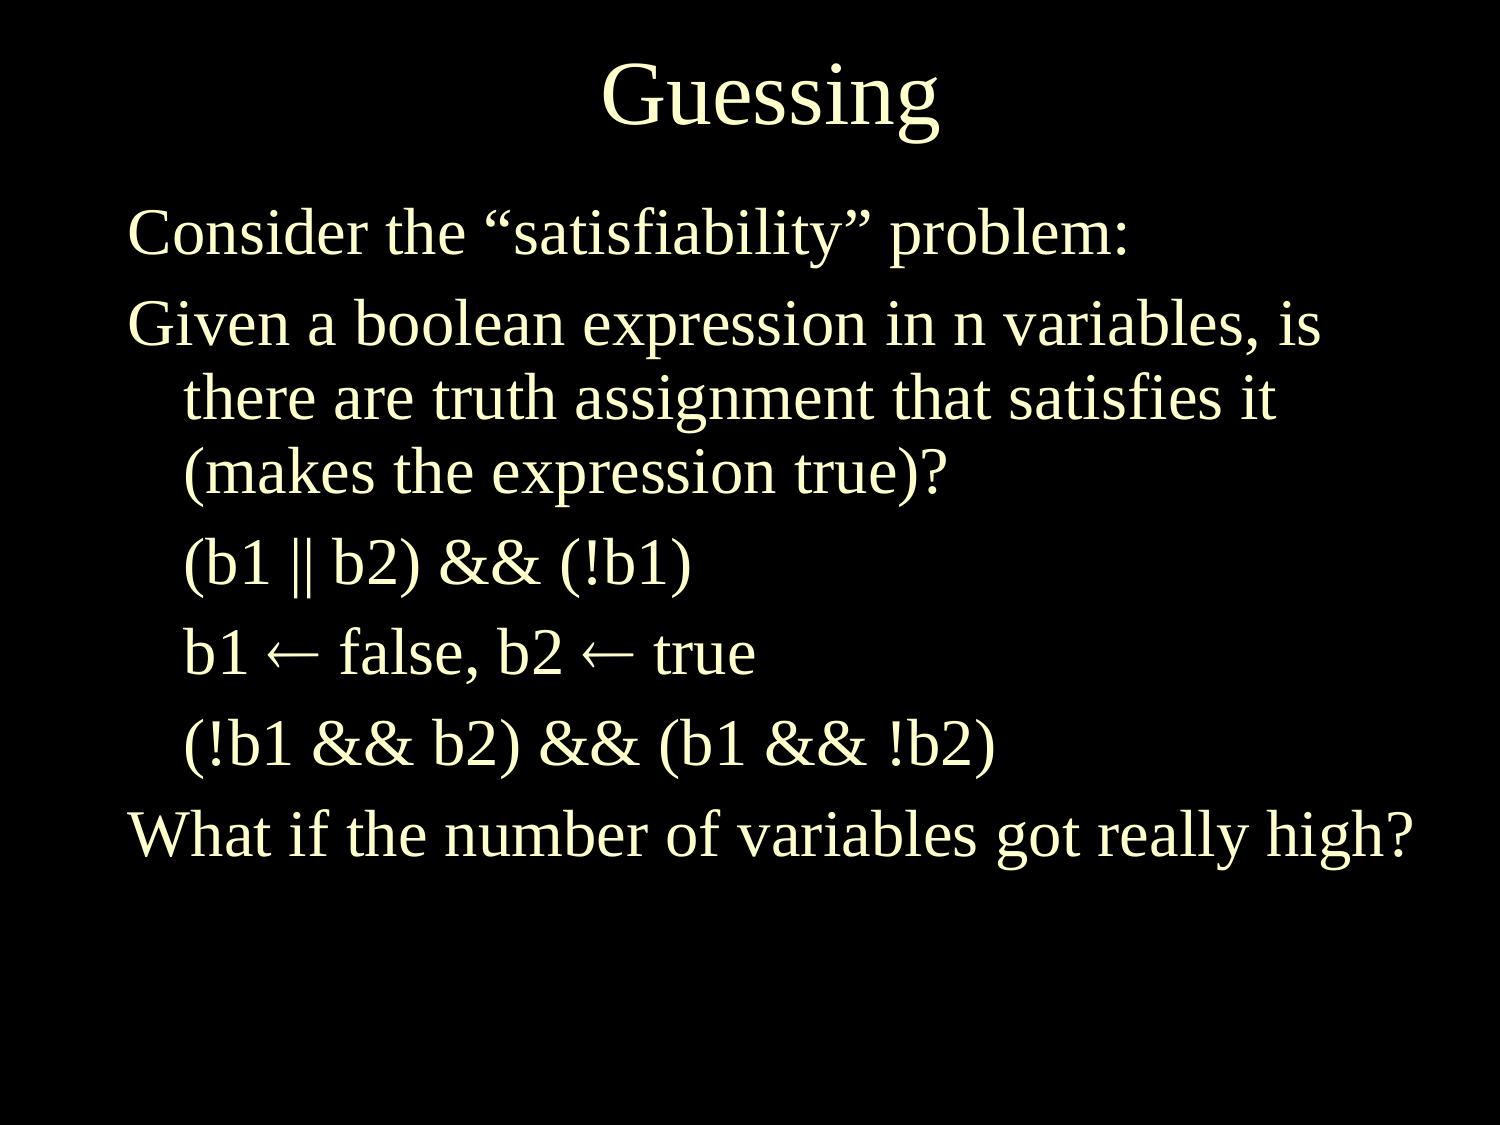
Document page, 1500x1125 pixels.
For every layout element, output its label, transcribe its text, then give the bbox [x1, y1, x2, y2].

title Guessing [42, 24, 1500, 163]
list Consider the “satisfiability” problem: Given a boolean expression in n variables, is there are truth assignment that satisfies it (makes the expression true)? (b1 || b2) && (!b1) b1  false, b2  true (!b1 && b2) && (b1 && !b2) What if the number of variables got really high? [112, 187, 1482, 1026]
